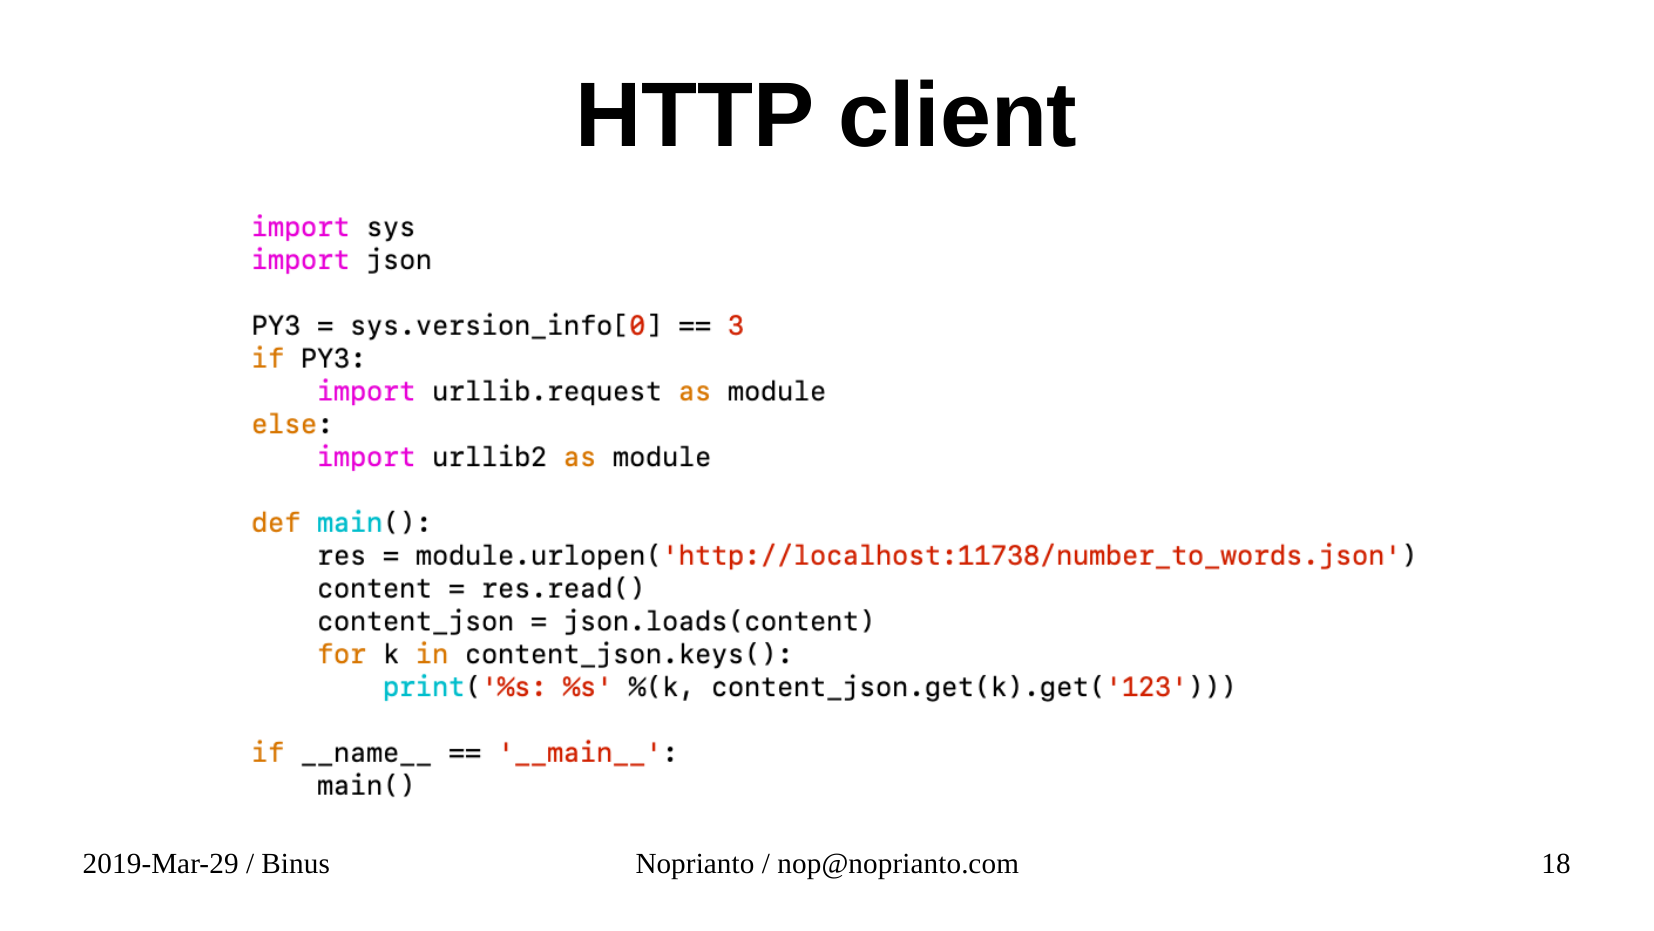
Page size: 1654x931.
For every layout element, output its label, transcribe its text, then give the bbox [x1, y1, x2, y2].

title HTTP client [82, 37, 1571, 193]
picture [249, 214, 1421, 803]
